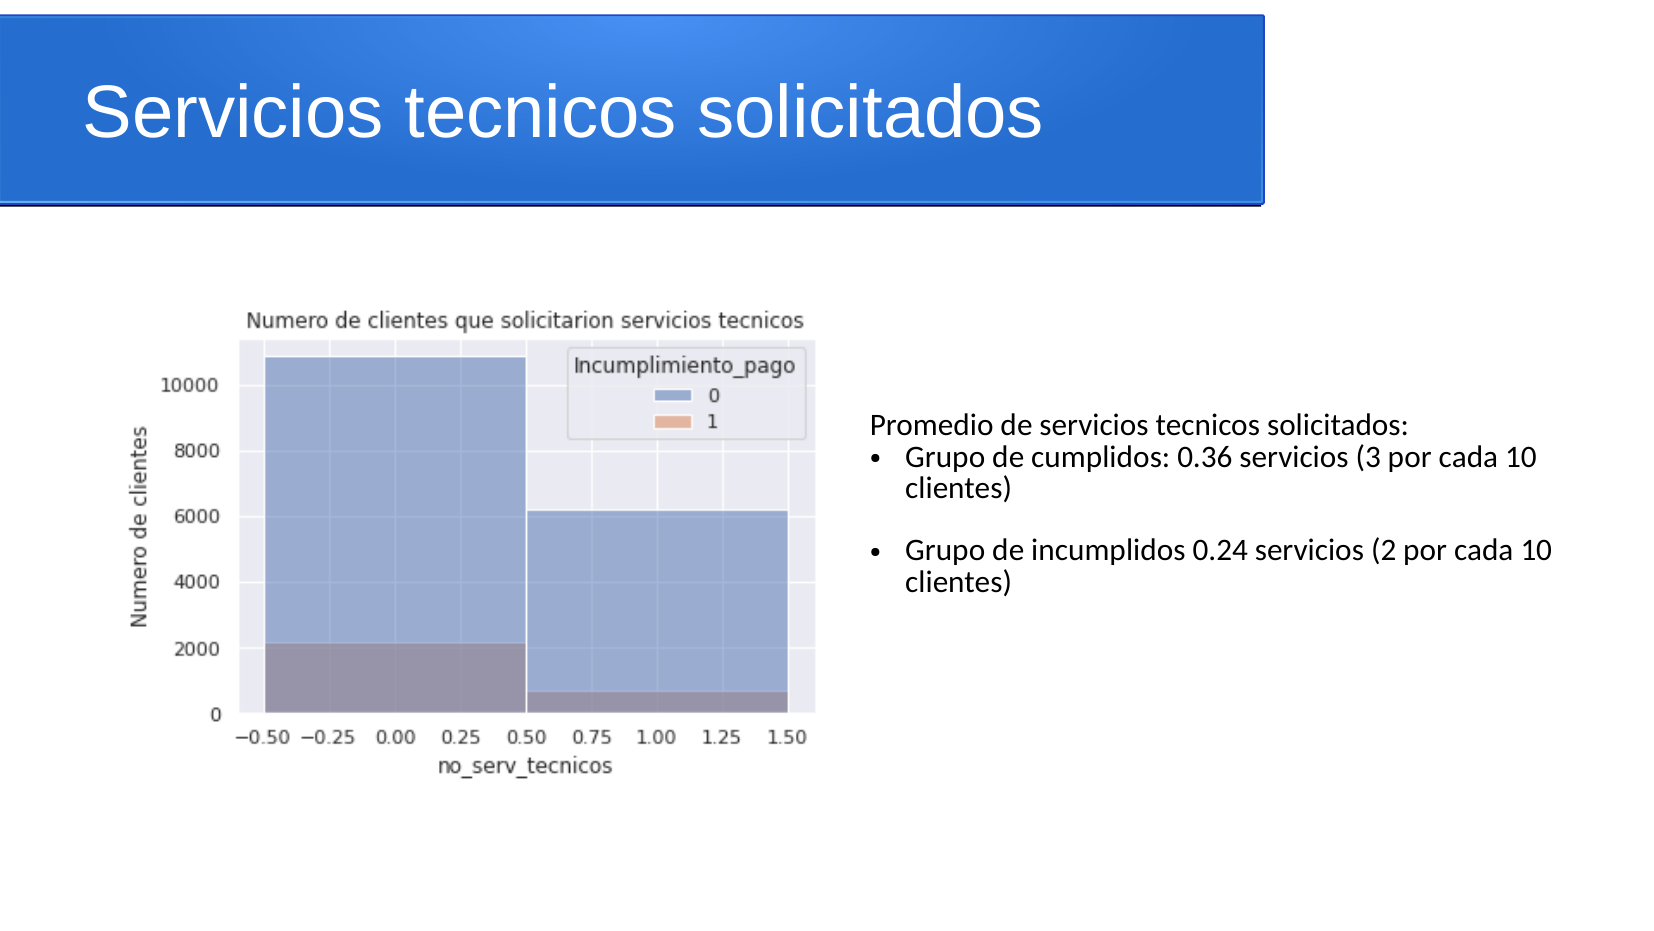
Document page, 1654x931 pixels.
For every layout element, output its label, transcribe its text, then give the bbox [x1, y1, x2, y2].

title Servicios tecnicos solicitados [82, 35, 1235, 189]
picture [119, 299, 826, 789]
text_box Promedio de servicios tecnicos solicitados: Grupo de cumplidos: 0.36 servicios (3 por cada 10 clientes) Grupo de incumplidos 0.24 servicios (2 por cada 10 clientes) [855, 405, 1579, 691]
